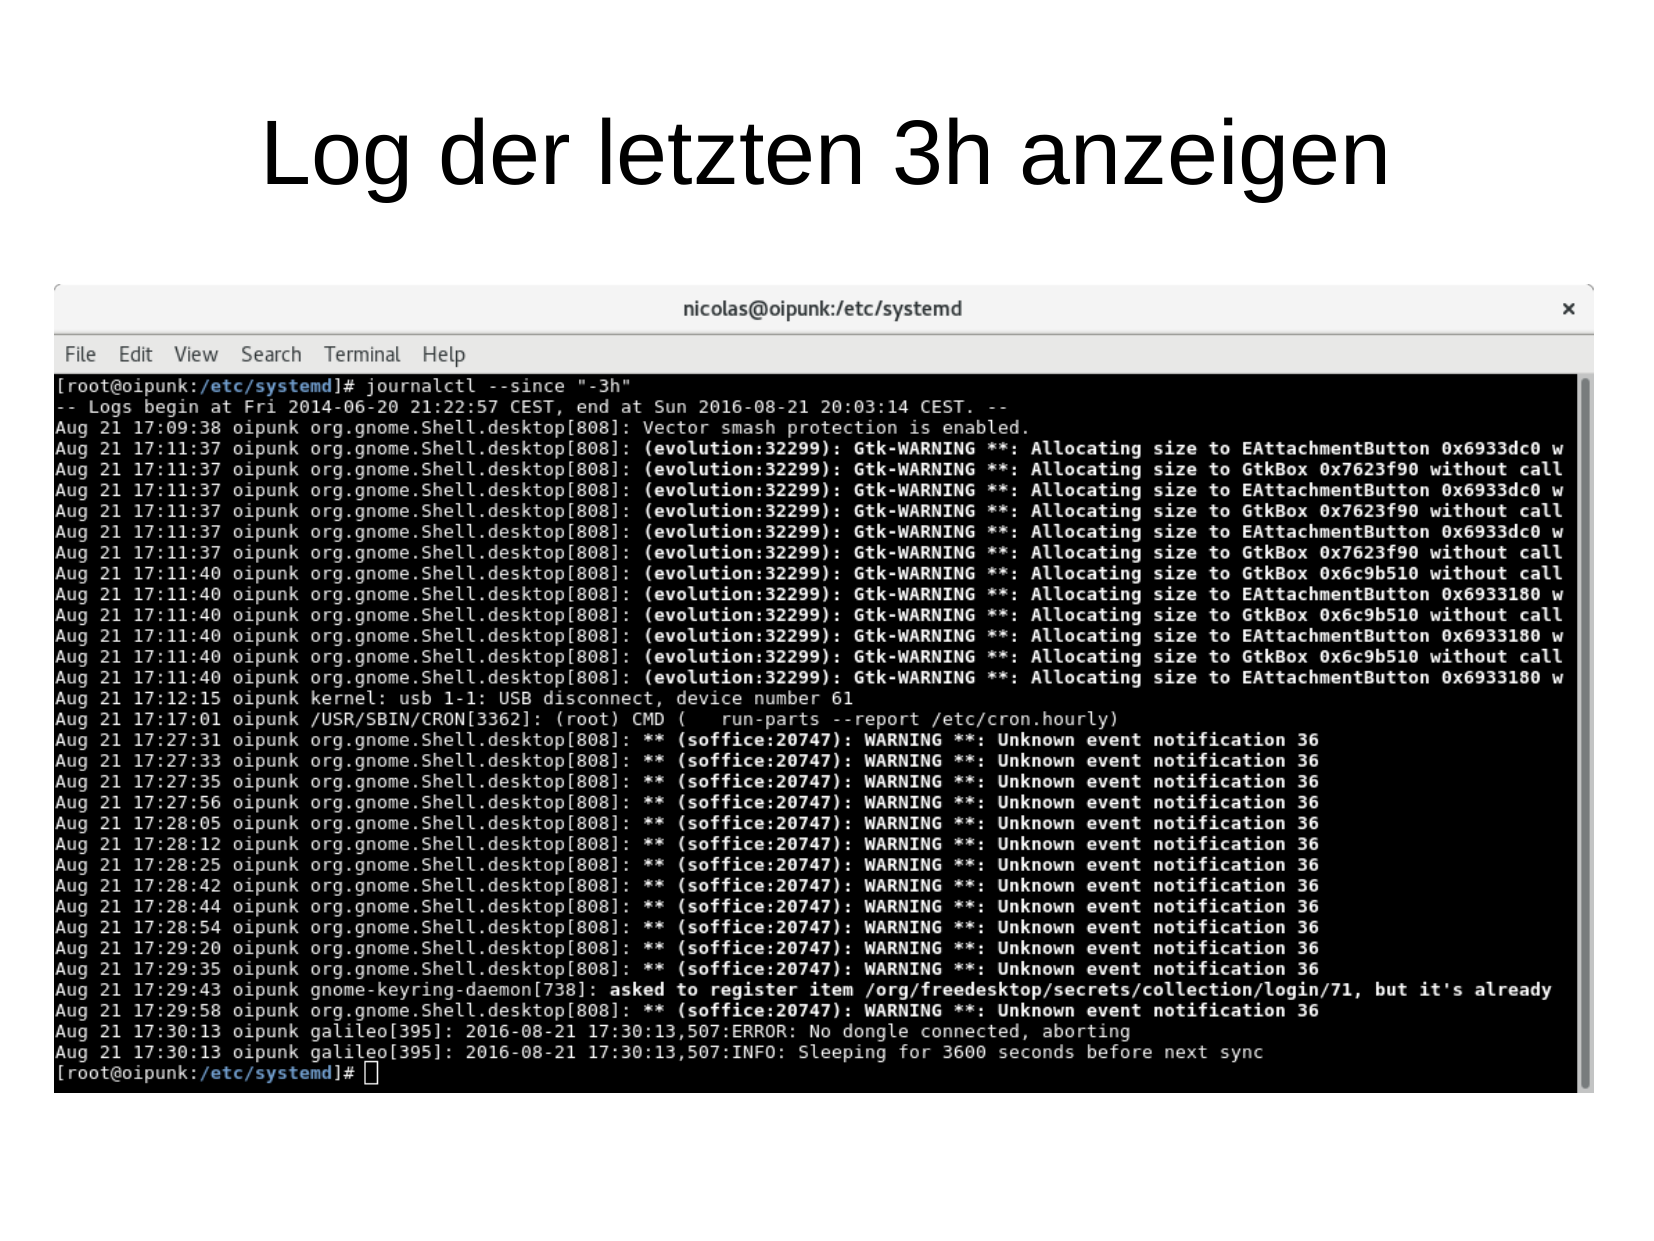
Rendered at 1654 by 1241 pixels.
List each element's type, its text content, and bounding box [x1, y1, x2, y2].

picture [54, 284, 1594, 1093]
title Log der letzten 3h anzeigen [82, 49, 1571, 257]
